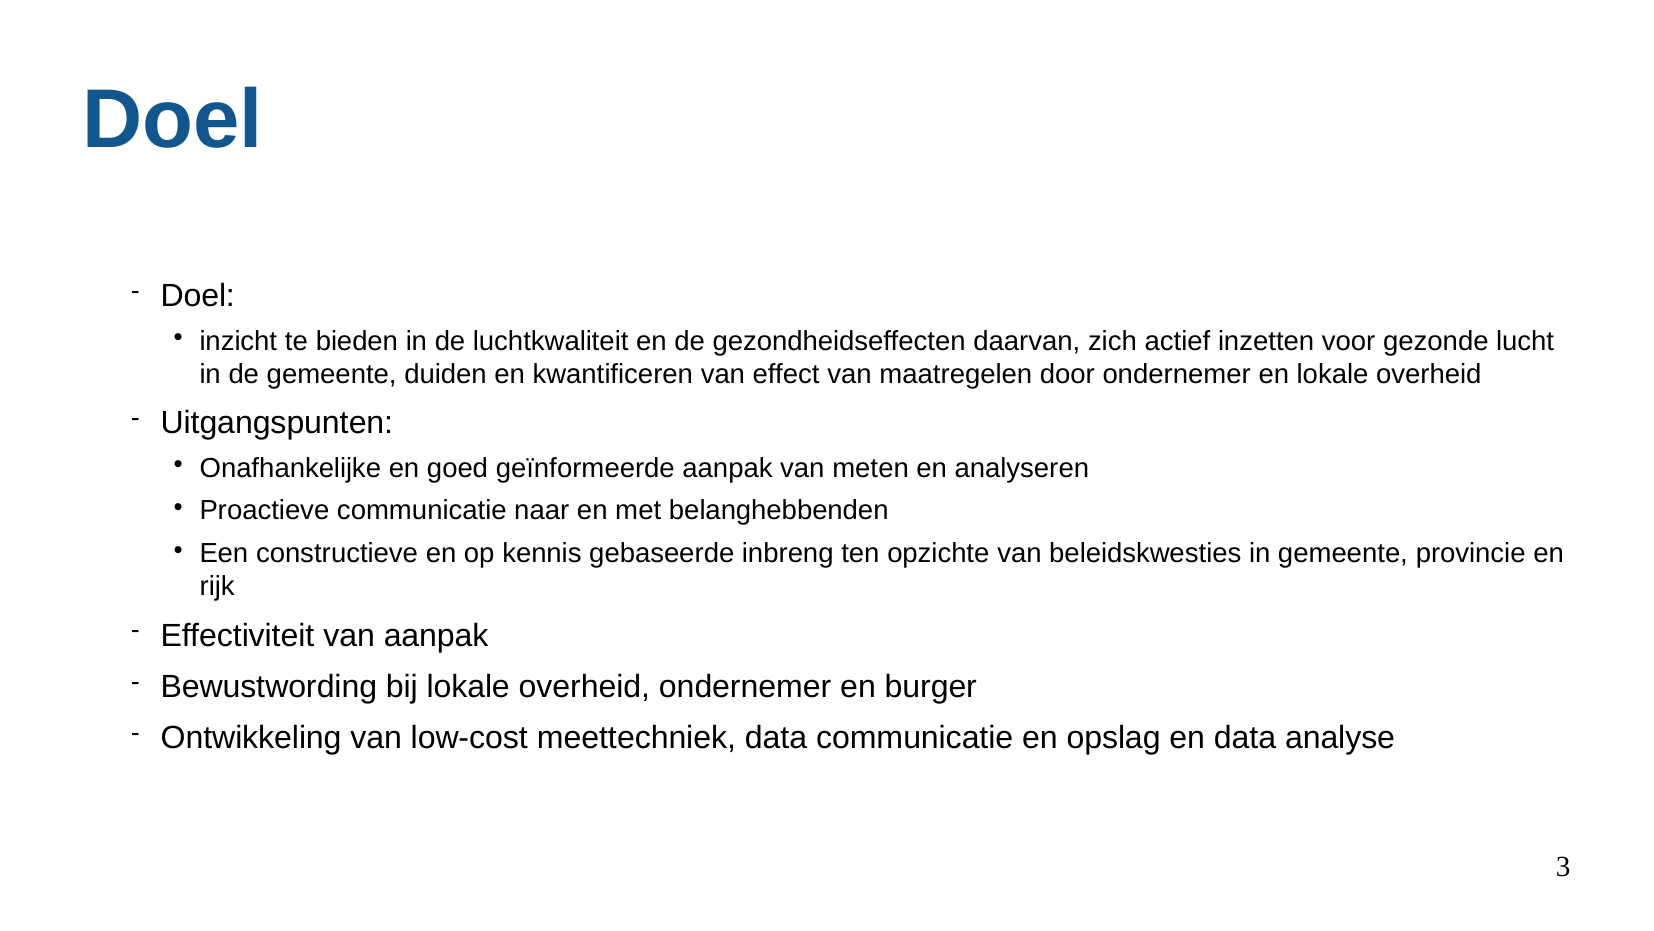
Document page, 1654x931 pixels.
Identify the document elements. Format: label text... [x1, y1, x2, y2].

title Doel [82, 64, 1571, 165]
list Doel: inzicht te bieden in de luchtkwaliteit en de gezondheidseffecten daarvan, zich actief inzetten voor gezonde lucht in de gemeente, duiden en kwantificeren van effect van maatregelen door ondernemer en lokale overheid Uitgangspunten: Onafhankelijke en goed geïnformeerde aanpak van meten en analyseren Proactieve communicatie naar en met belanghebbenden Een constructieve en op kennis gebaseerde inbreng ten opzichte van beleidskwesties in gemeente, provincie en rijk Effectiviteit van aanpak Bewustwording bij lokale overheid, ondernemer en burger Ontwikkeling van low-cost meettechniek, data communicatie en opslag en data analyse [82, 217, 1571, 757]
